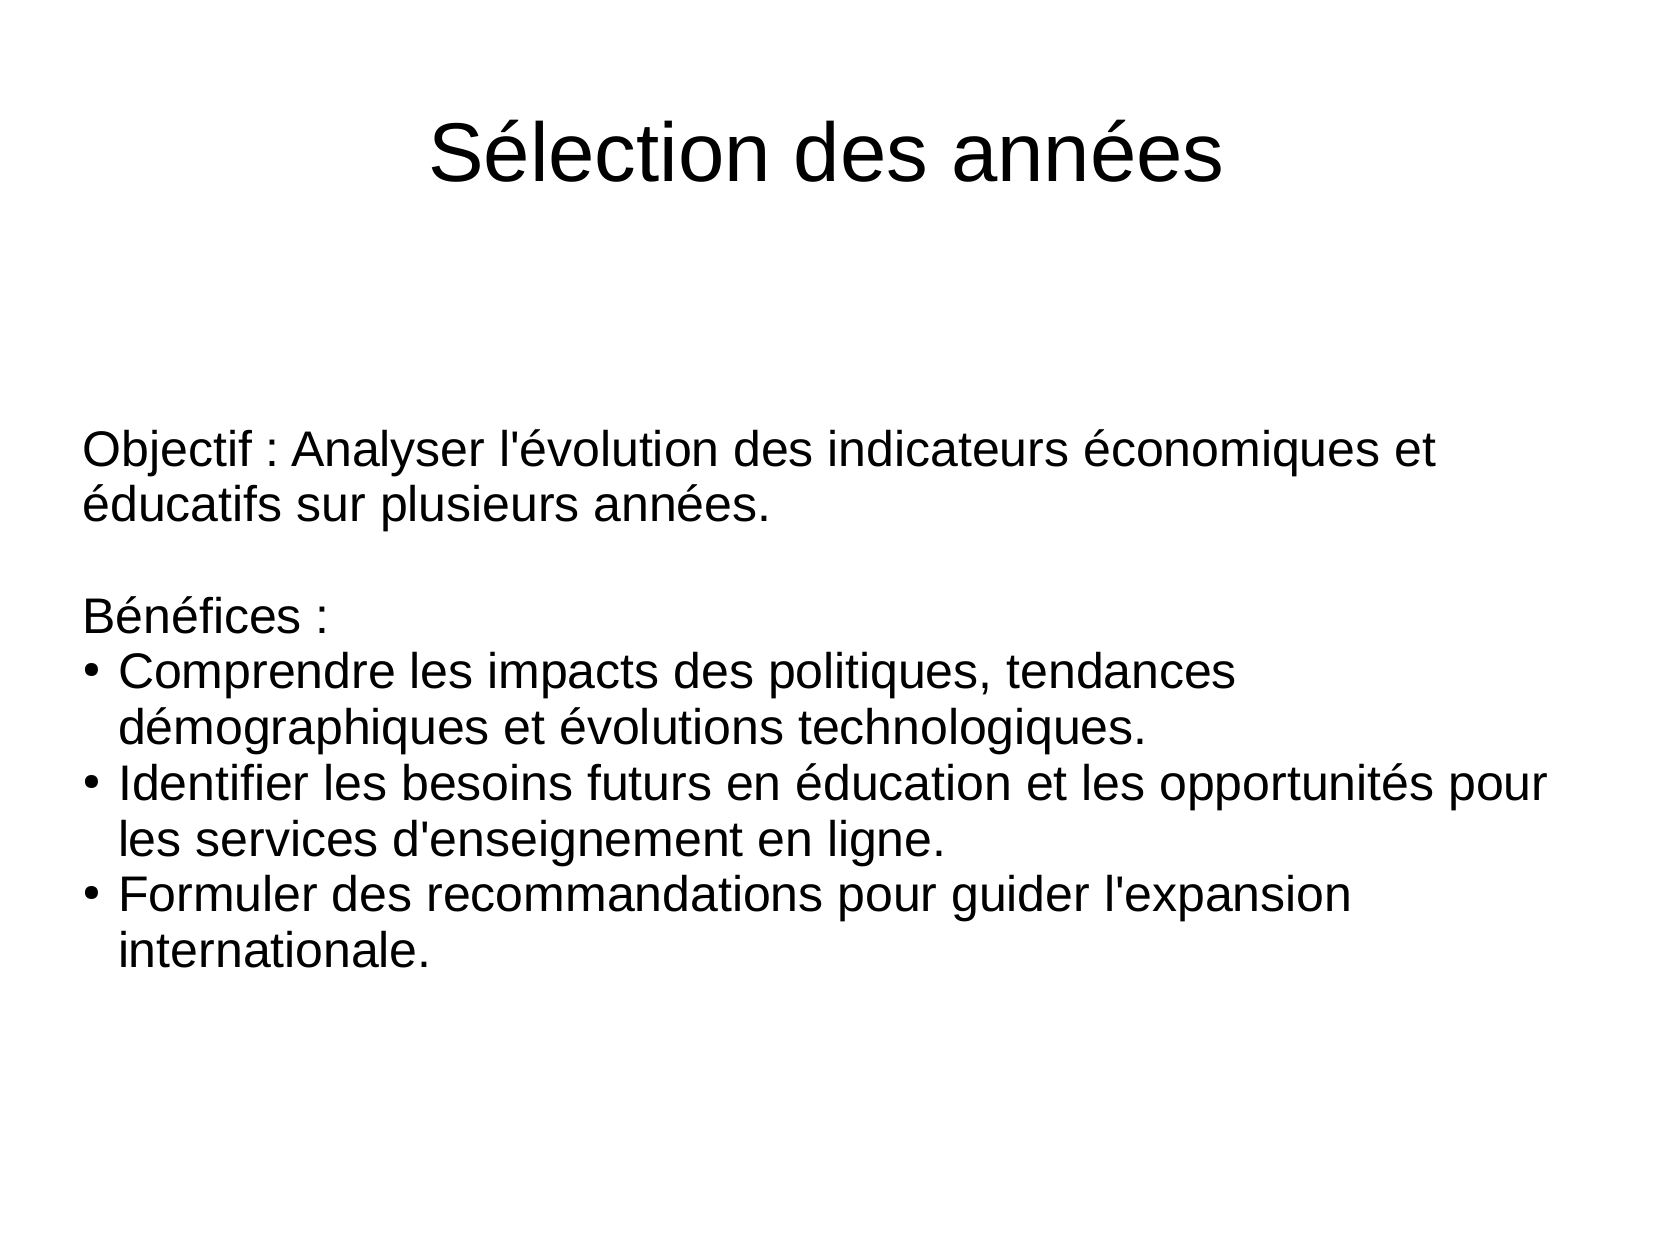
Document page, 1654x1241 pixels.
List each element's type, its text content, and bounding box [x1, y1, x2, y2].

subtitle Objectif : Analyser l'évolution des indicateurs économiques et éducatifs sur plusieurs années. Bénéfices : Comprendre les impacts des politiques, tendances démographiques et évolutions technologiques. Identifier les besoins futurs en éducation et les opportunités pour les services d'enseignement en ligne. Formuler des recommandations pour guider l'expansion internationale. [82, 290, 1571, 1109]
title Sélection des années [82, 49, 1571, 257]
